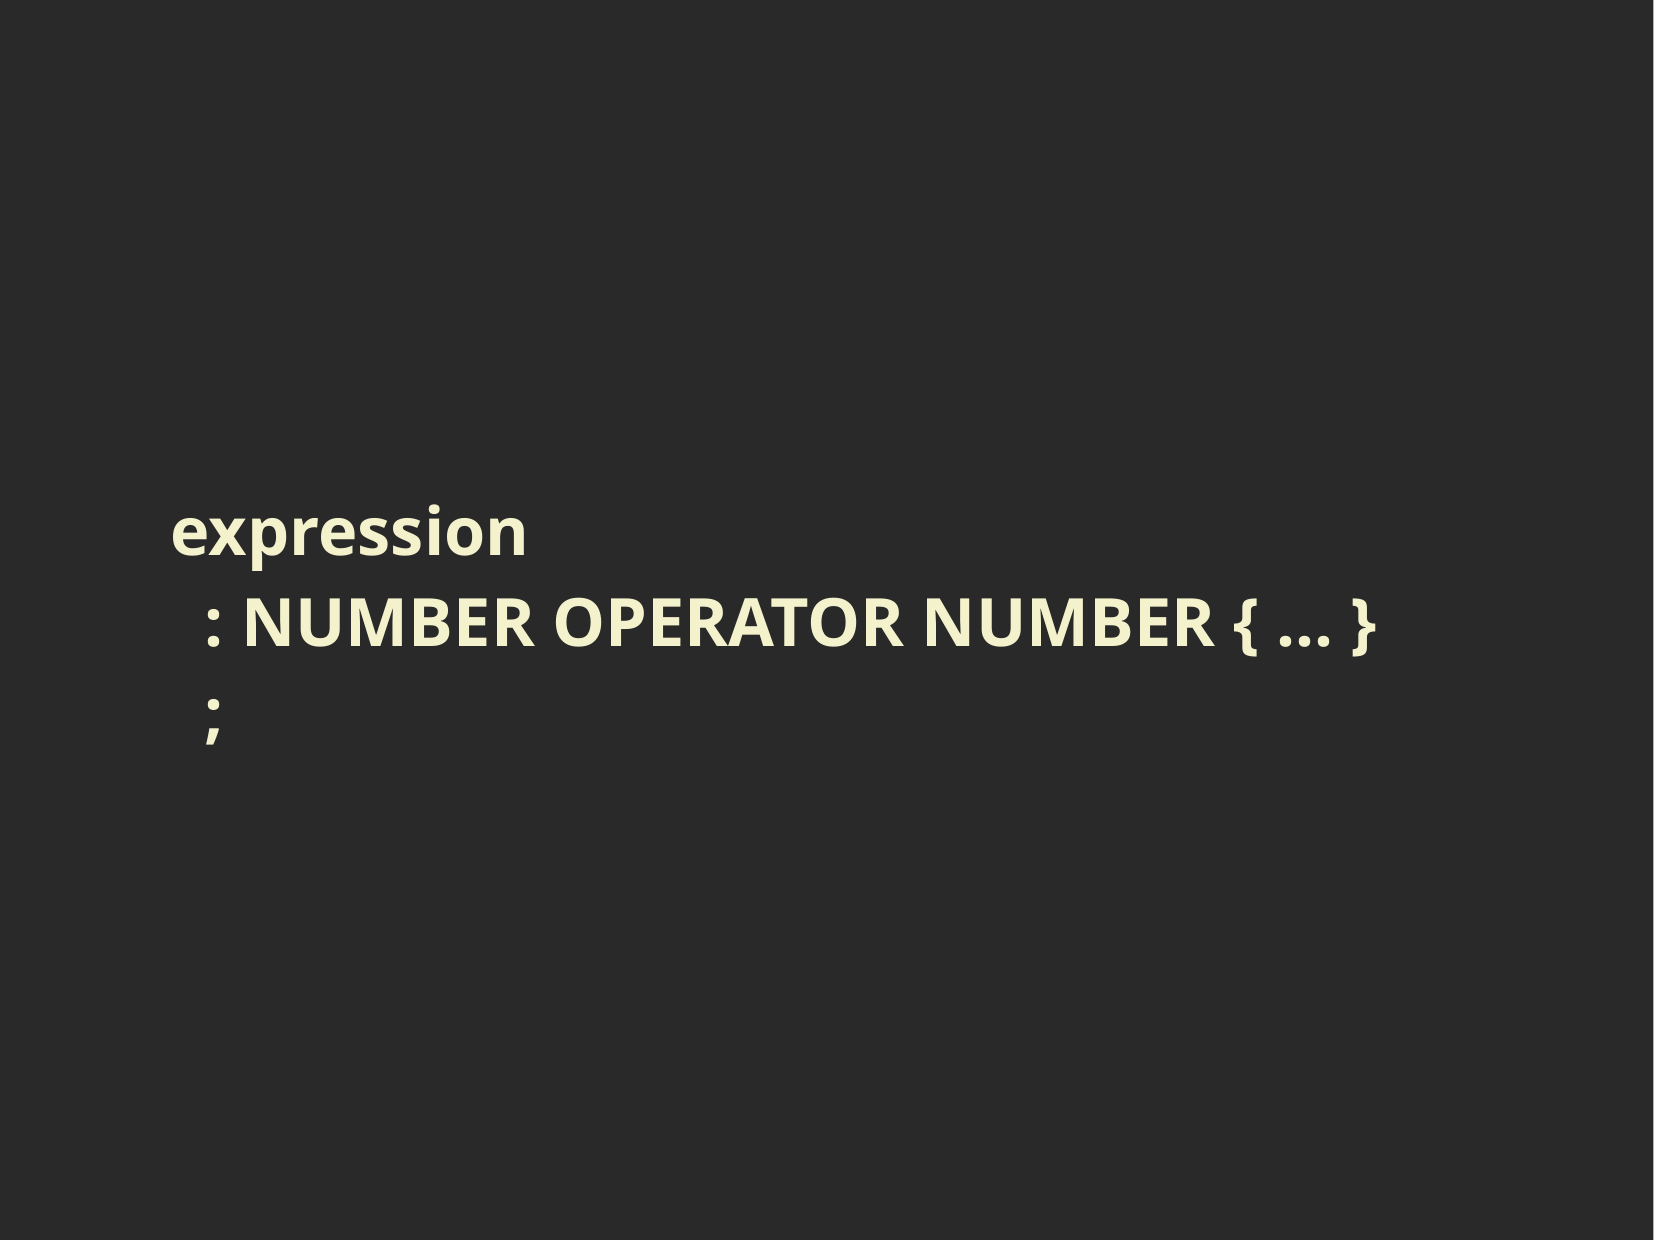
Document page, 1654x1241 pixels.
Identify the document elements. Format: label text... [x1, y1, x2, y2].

subtitle expression : NUMBER OPERATOR NUMBER { … } ; [170, 140, 1483, 1101]
